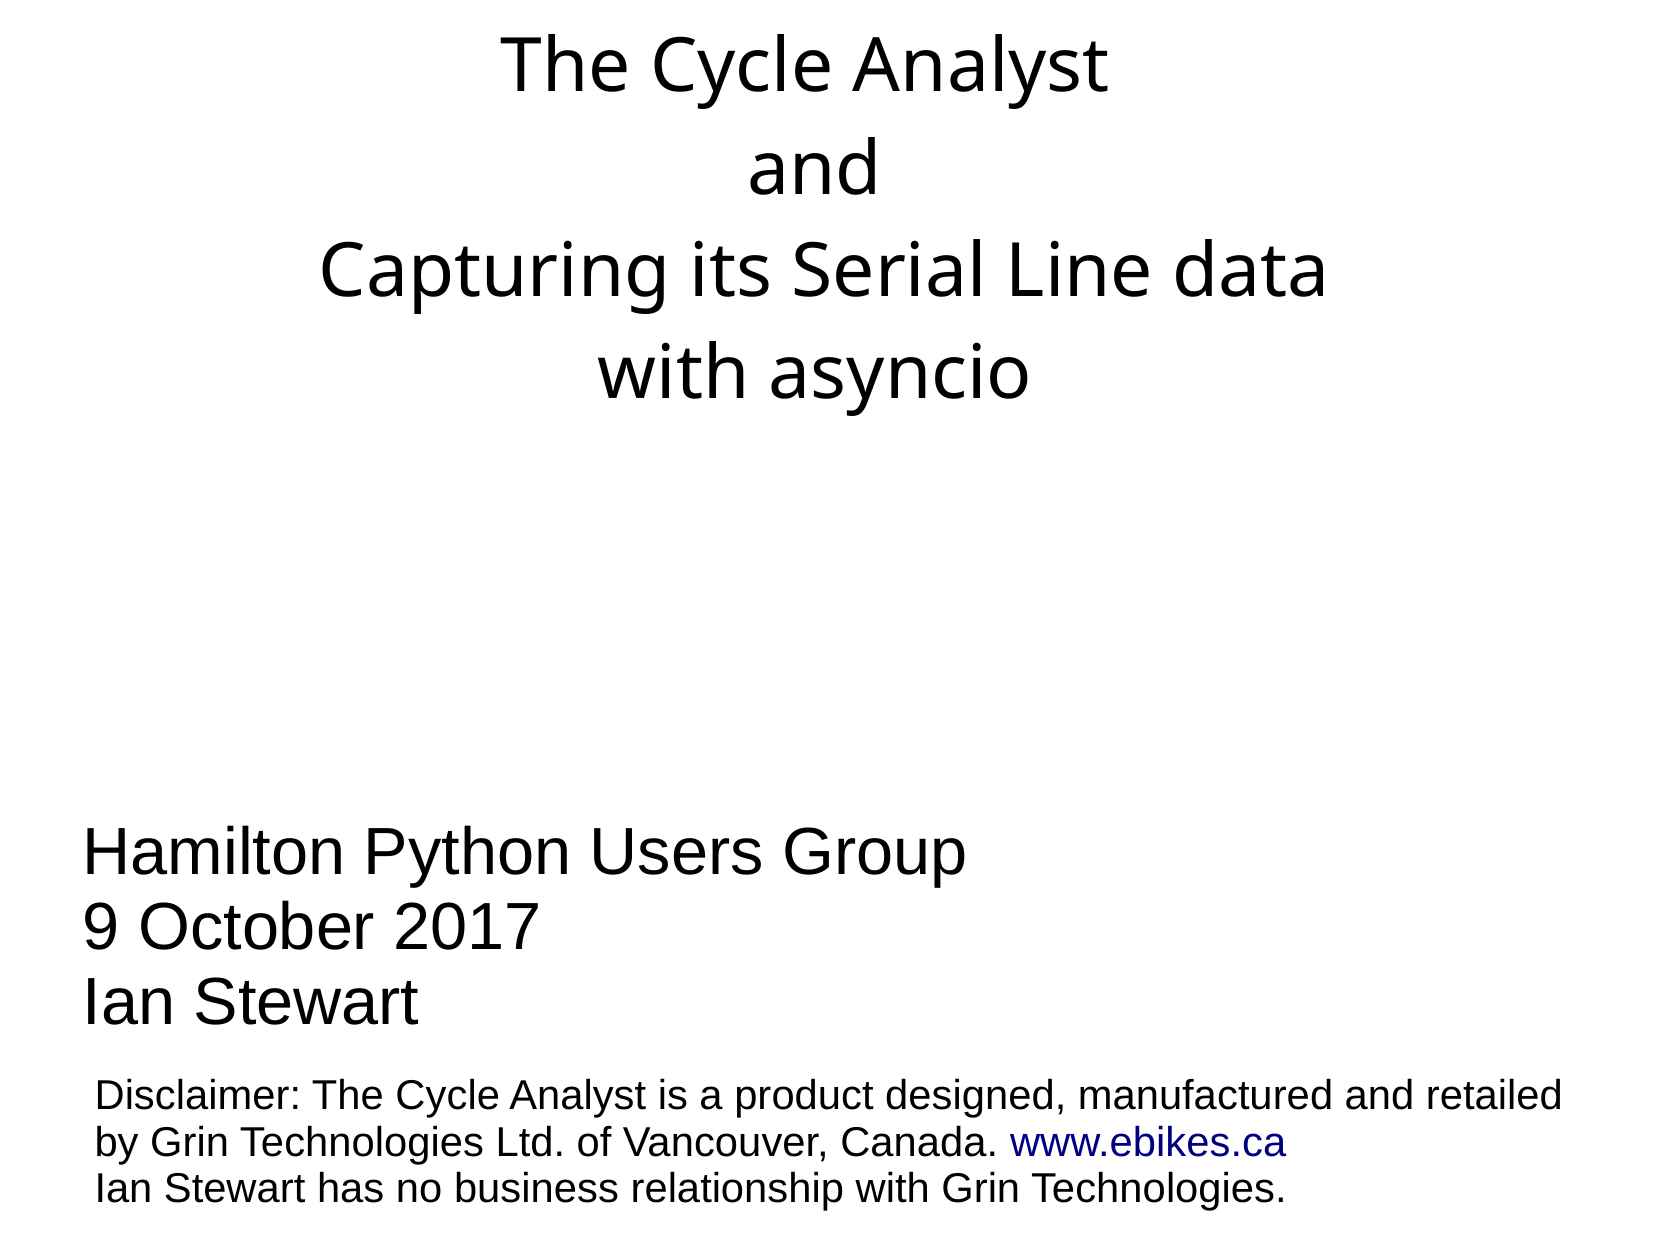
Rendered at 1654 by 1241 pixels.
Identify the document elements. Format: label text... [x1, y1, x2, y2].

subtitle Hamilton Python Users Group 9 October 2017 Ian Stewart [82, 814, 1571, 1038]
text_box Disclaimer: The Cycle Analyst is a product designed, manufactured and retailed by Grin Technologies Ltd. of Vancouver, Canada. www.ebikes.ca Ian Stewart has no business relationship with Grin Technologies. [94, 1062, 1583, 1221]
title The Cycle Analyst and Capturing its Serial Line data with asyncio [70, 66, 1559, 367]
